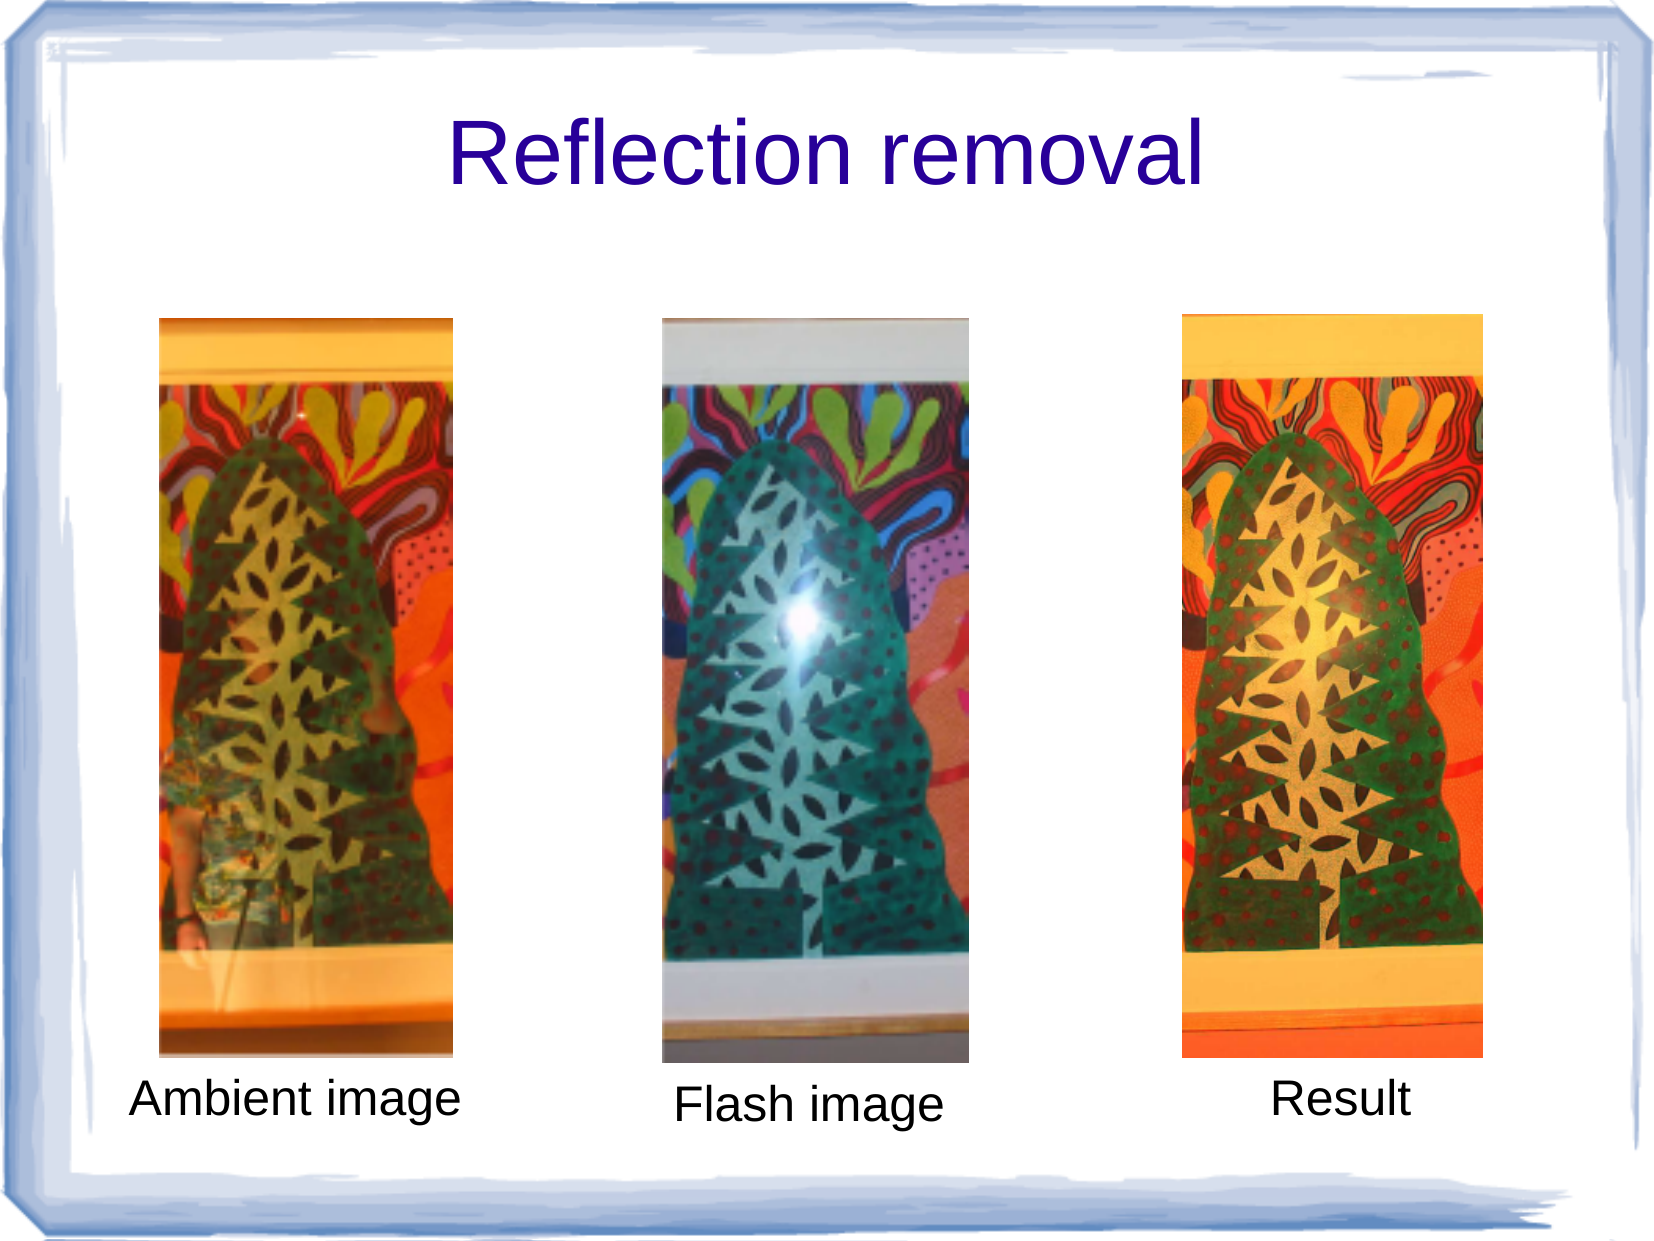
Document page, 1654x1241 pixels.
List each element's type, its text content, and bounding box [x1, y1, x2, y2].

picture [0, 0, 1654, 1241]
text_box Result [1133, 1062, 1548, 1134]
title Reflection removal [82, 49, 1571, 257]
text_box Ambient image [88, 1062, 502, 1134]
text_box Flash image [602, 1068, 1016, 1140]
